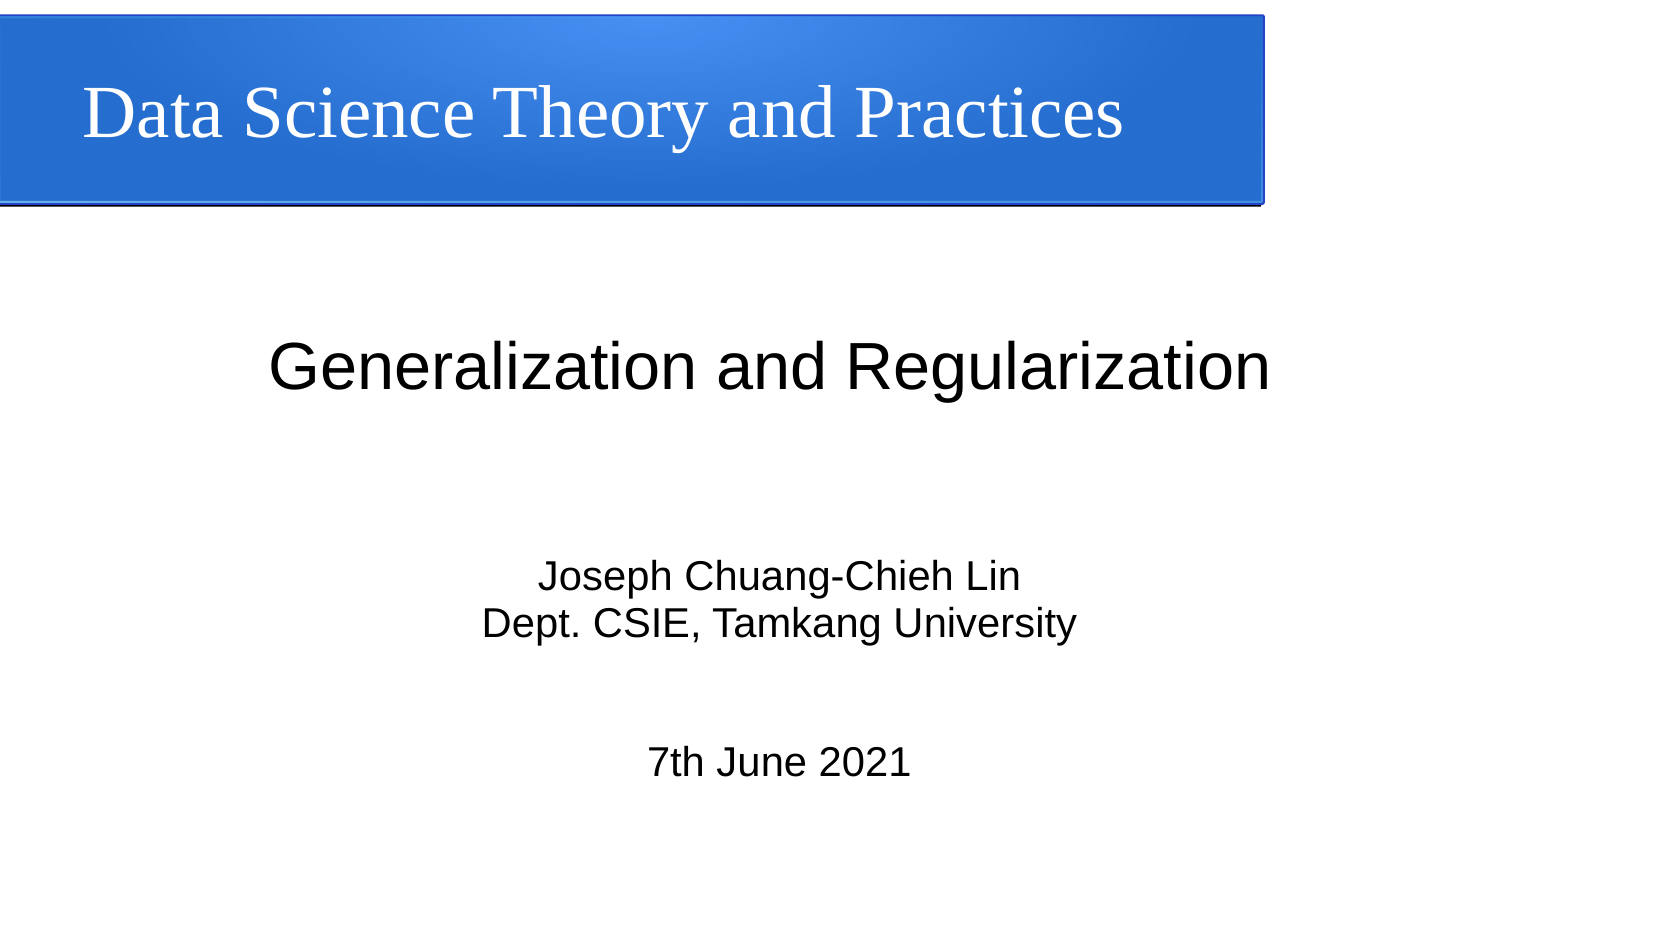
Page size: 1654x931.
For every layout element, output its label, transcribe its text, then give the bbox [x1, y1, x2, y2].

title Data Science Theory and Practices [82, 35, 1235, 189]
subtitle Generalization and Regularization Joseph Chuang-Chieh Lin Dept. CSIE, Tamkang University 7th June 2021 [35, 216, 1524, 823]
